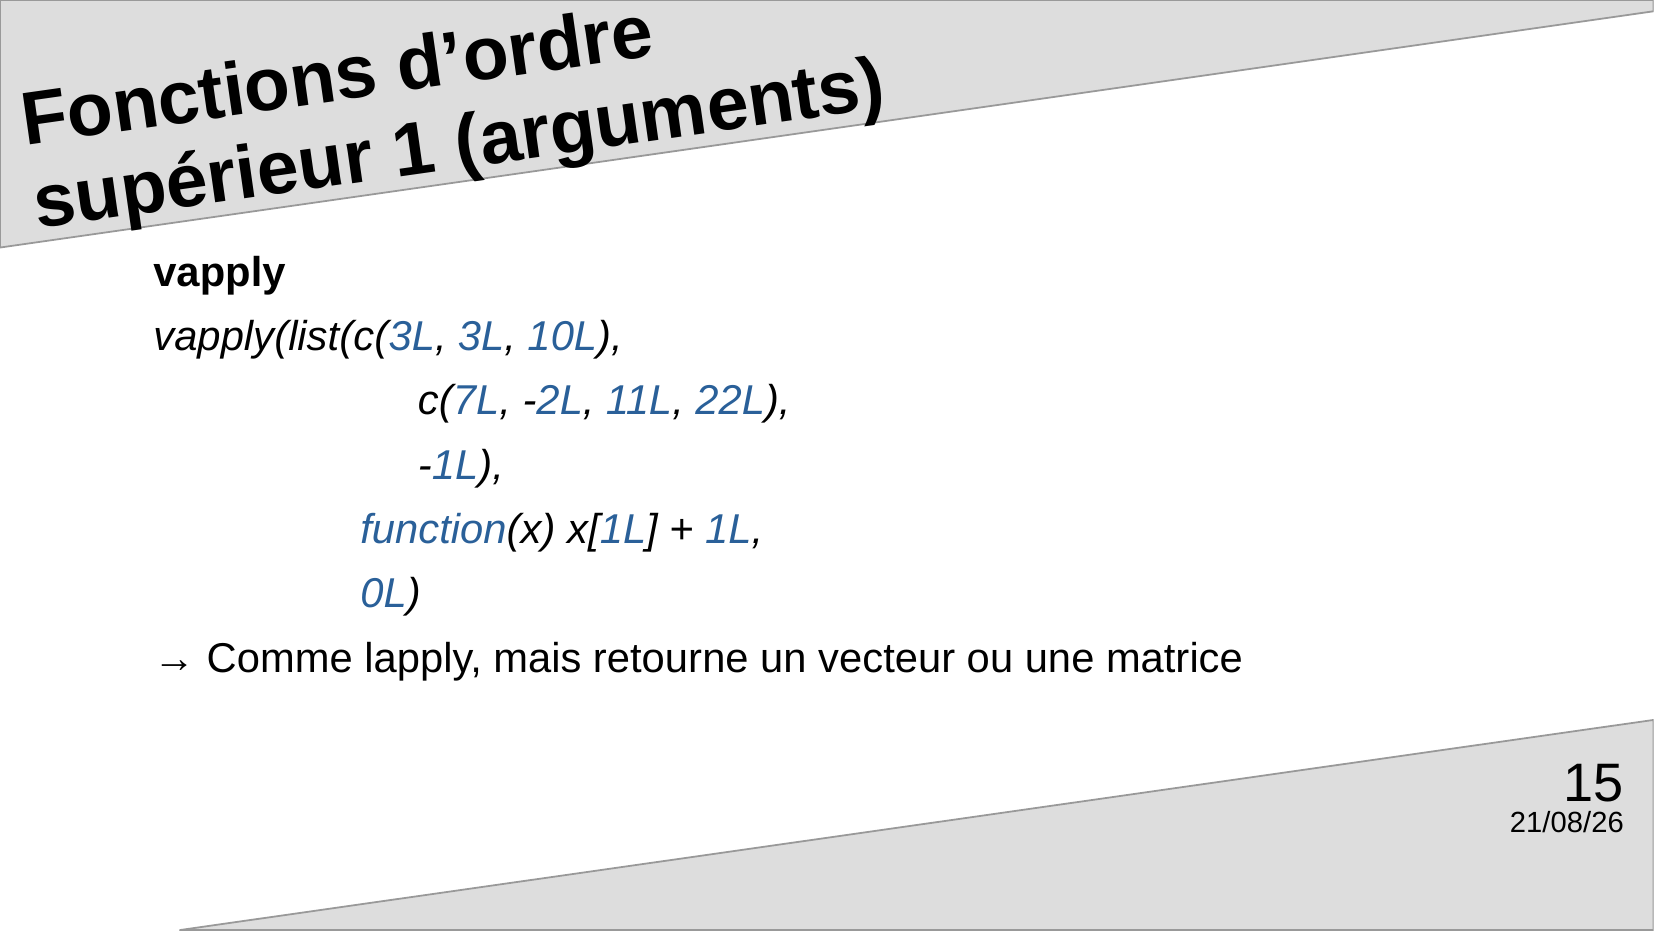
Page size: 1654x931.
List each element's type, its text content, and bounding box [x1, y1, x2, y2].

title Fonctions d’ordre supérieur 1 (arguments) [16, 0, 1502, 245]
list vapply vapply(list(c(3L, 3L, 10L), c(7L, -2L, 11L, 22L), -1L), function(x) x[1L] + 1L, 0L) → Comme lapply, mais retourne un vecteur ou une matrice [82, 248, 1538, 789]
